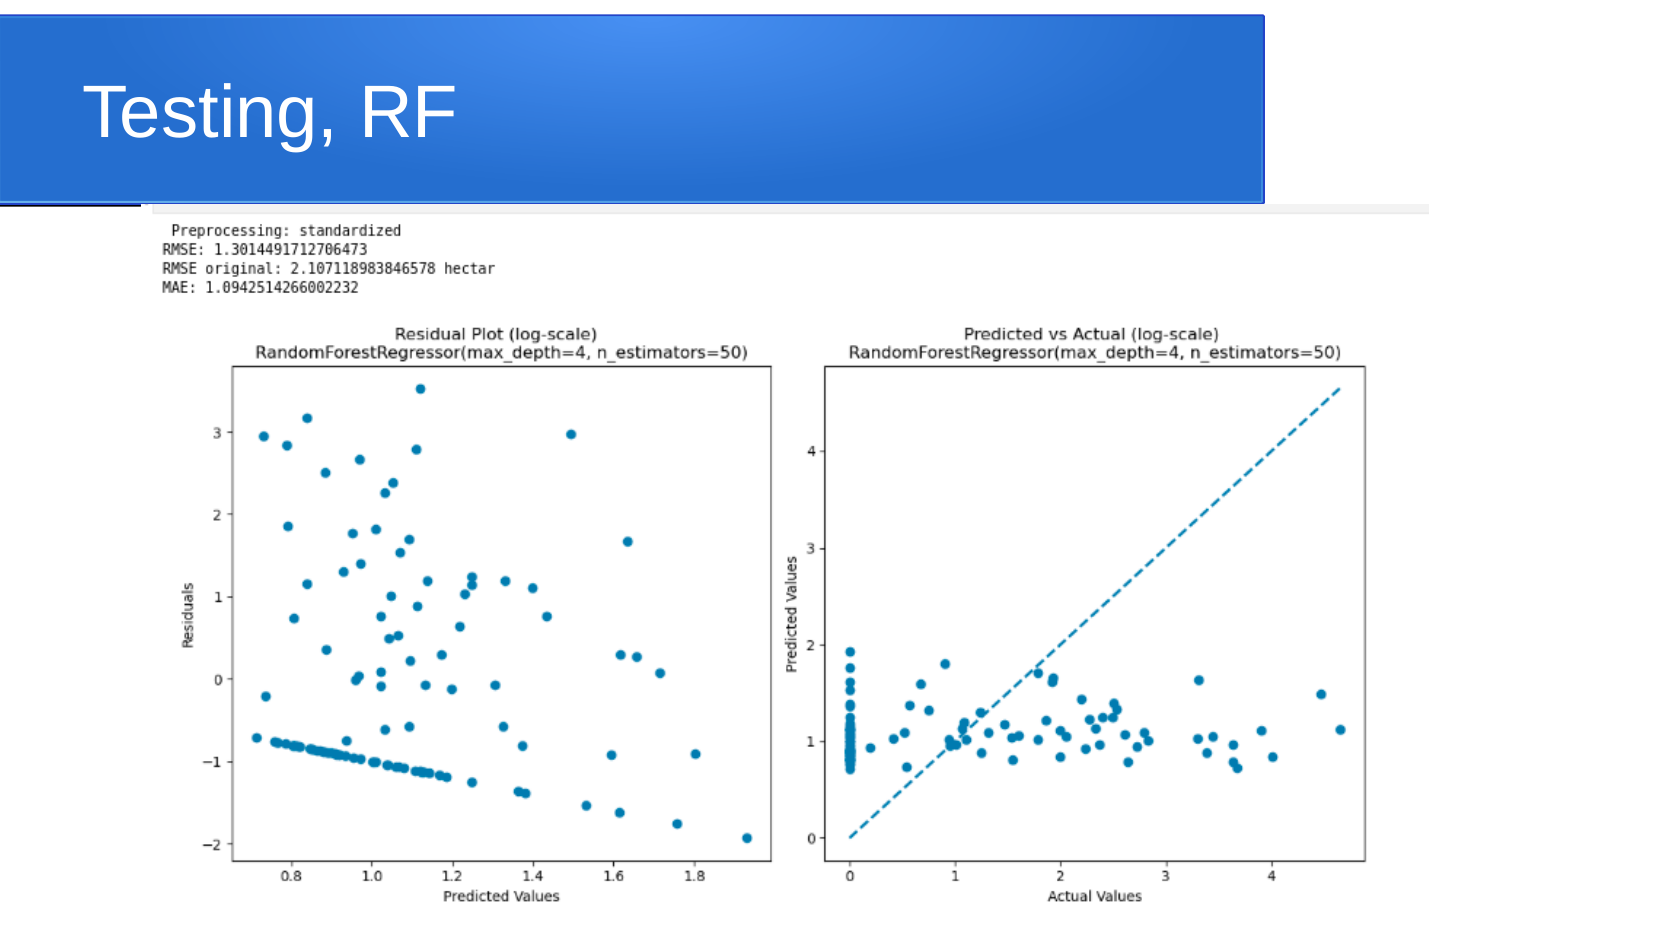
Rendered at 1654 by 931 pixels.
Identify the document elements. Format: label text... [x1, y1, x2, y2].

picture [141, 204, 1429, 922]
title Testing, RF [82, 35, 1235, 189]
